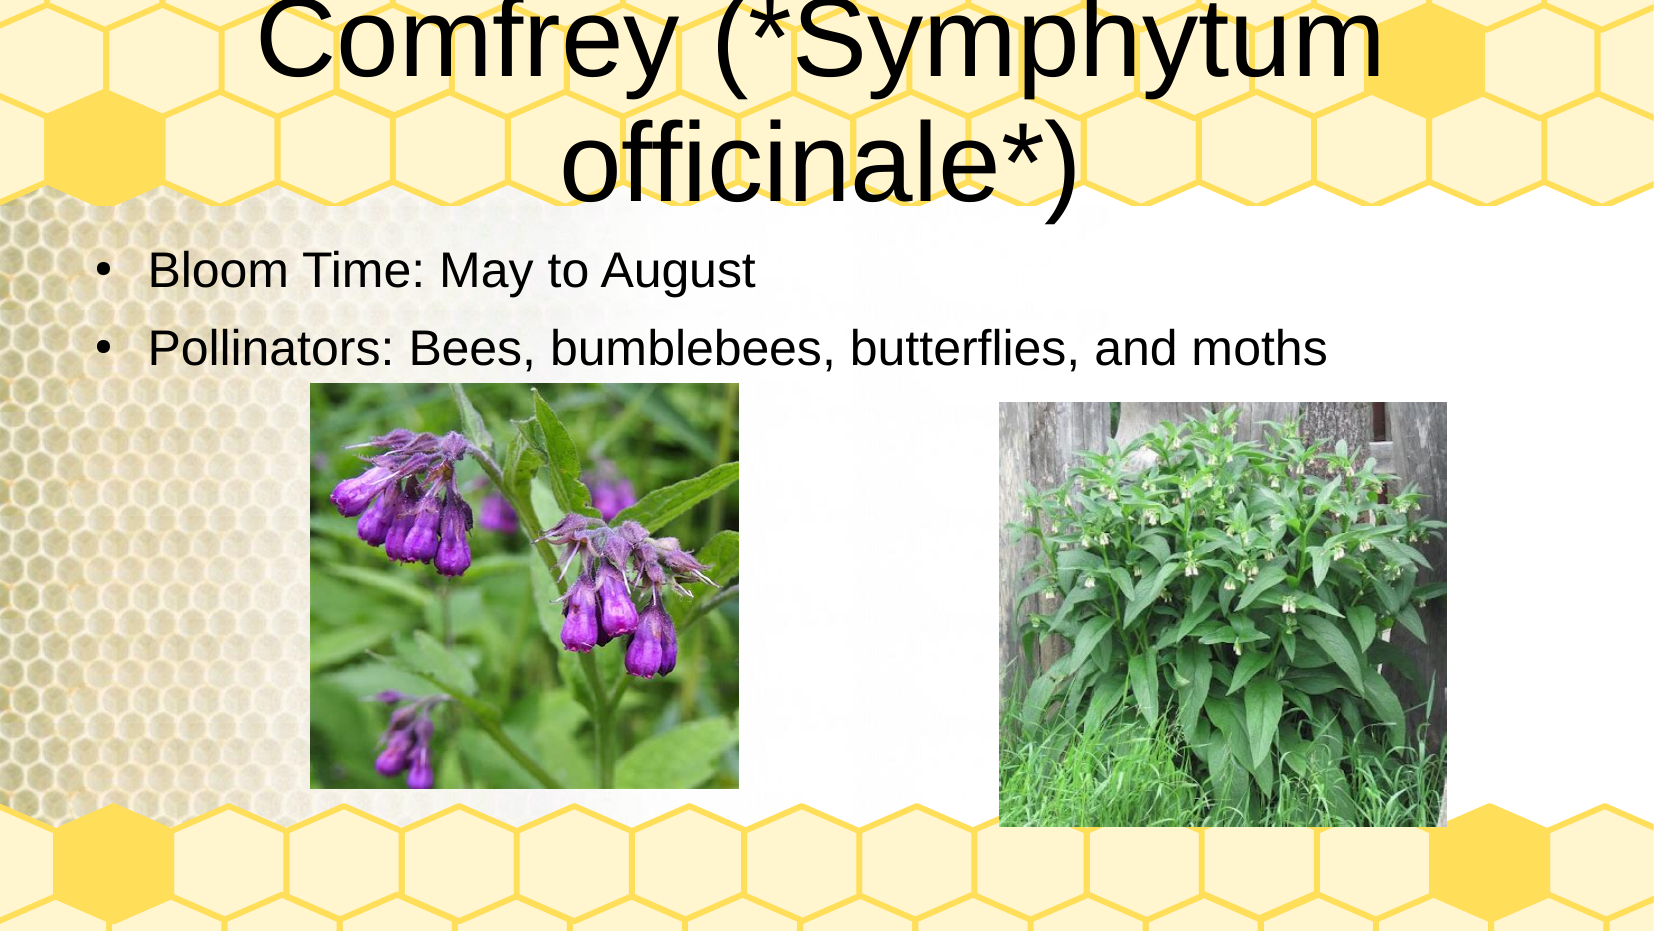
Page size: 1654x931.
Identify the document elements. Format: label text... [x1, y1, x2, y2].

picture [0, 186, 1654, 827]
list Bloom Time: May to August Pollinators: Bees, bumblebees, butterflies, and moths [76, 242, 1565, 384]
title Comfrey (*Symphytum officinale*) [76, 0, 1565, 226]
